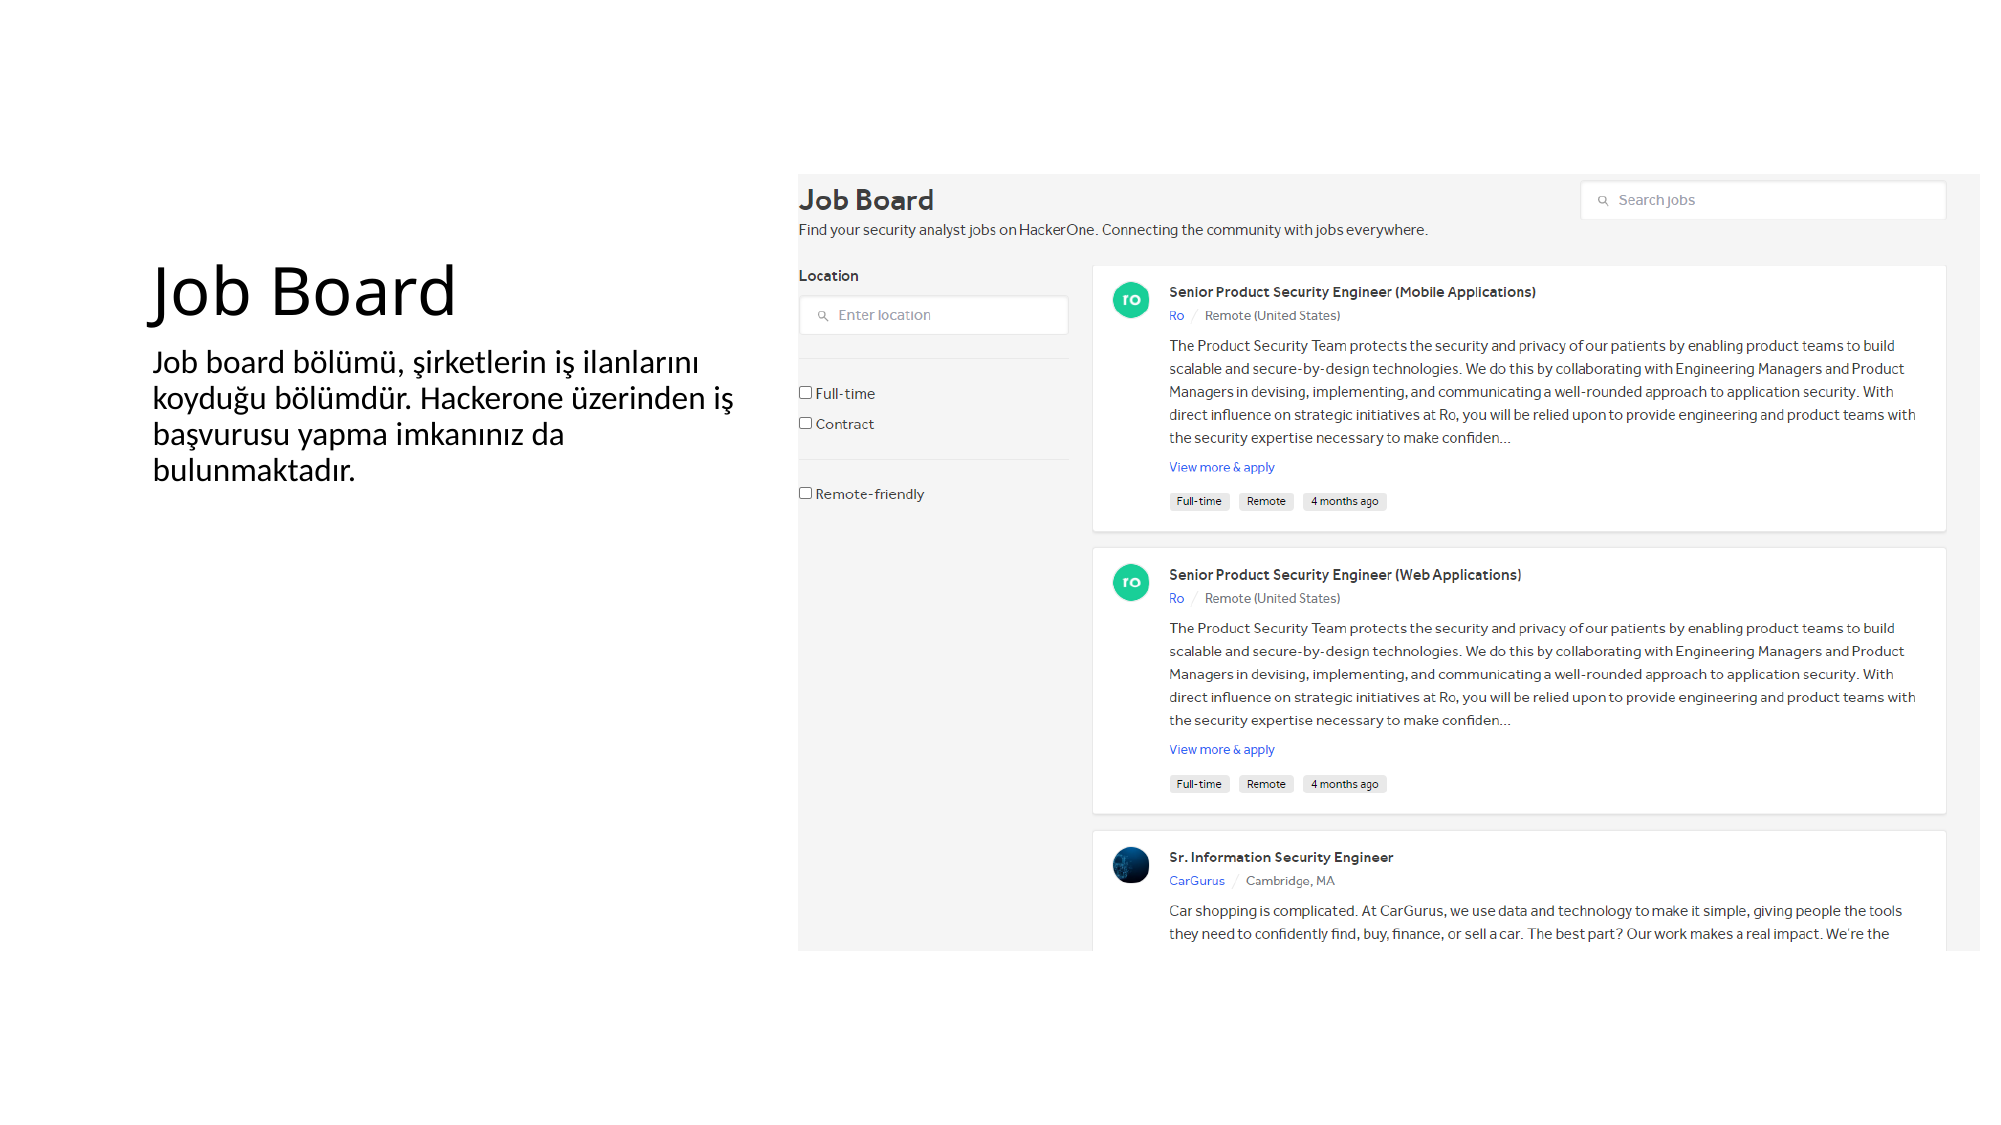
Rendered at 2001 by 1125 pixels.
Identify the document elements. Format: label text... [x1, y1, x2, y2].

list Job board bölümü, şirketlerin iş ilanlarını koyduğu bölümdür. Hackerone üzerinden iş başvurusu yapma imkanınız da bulunmaktadır. [137, 337, 783, 963]
picture [798, 174, 1980, 951]
title Job Board [137, 75, 783, 337]
